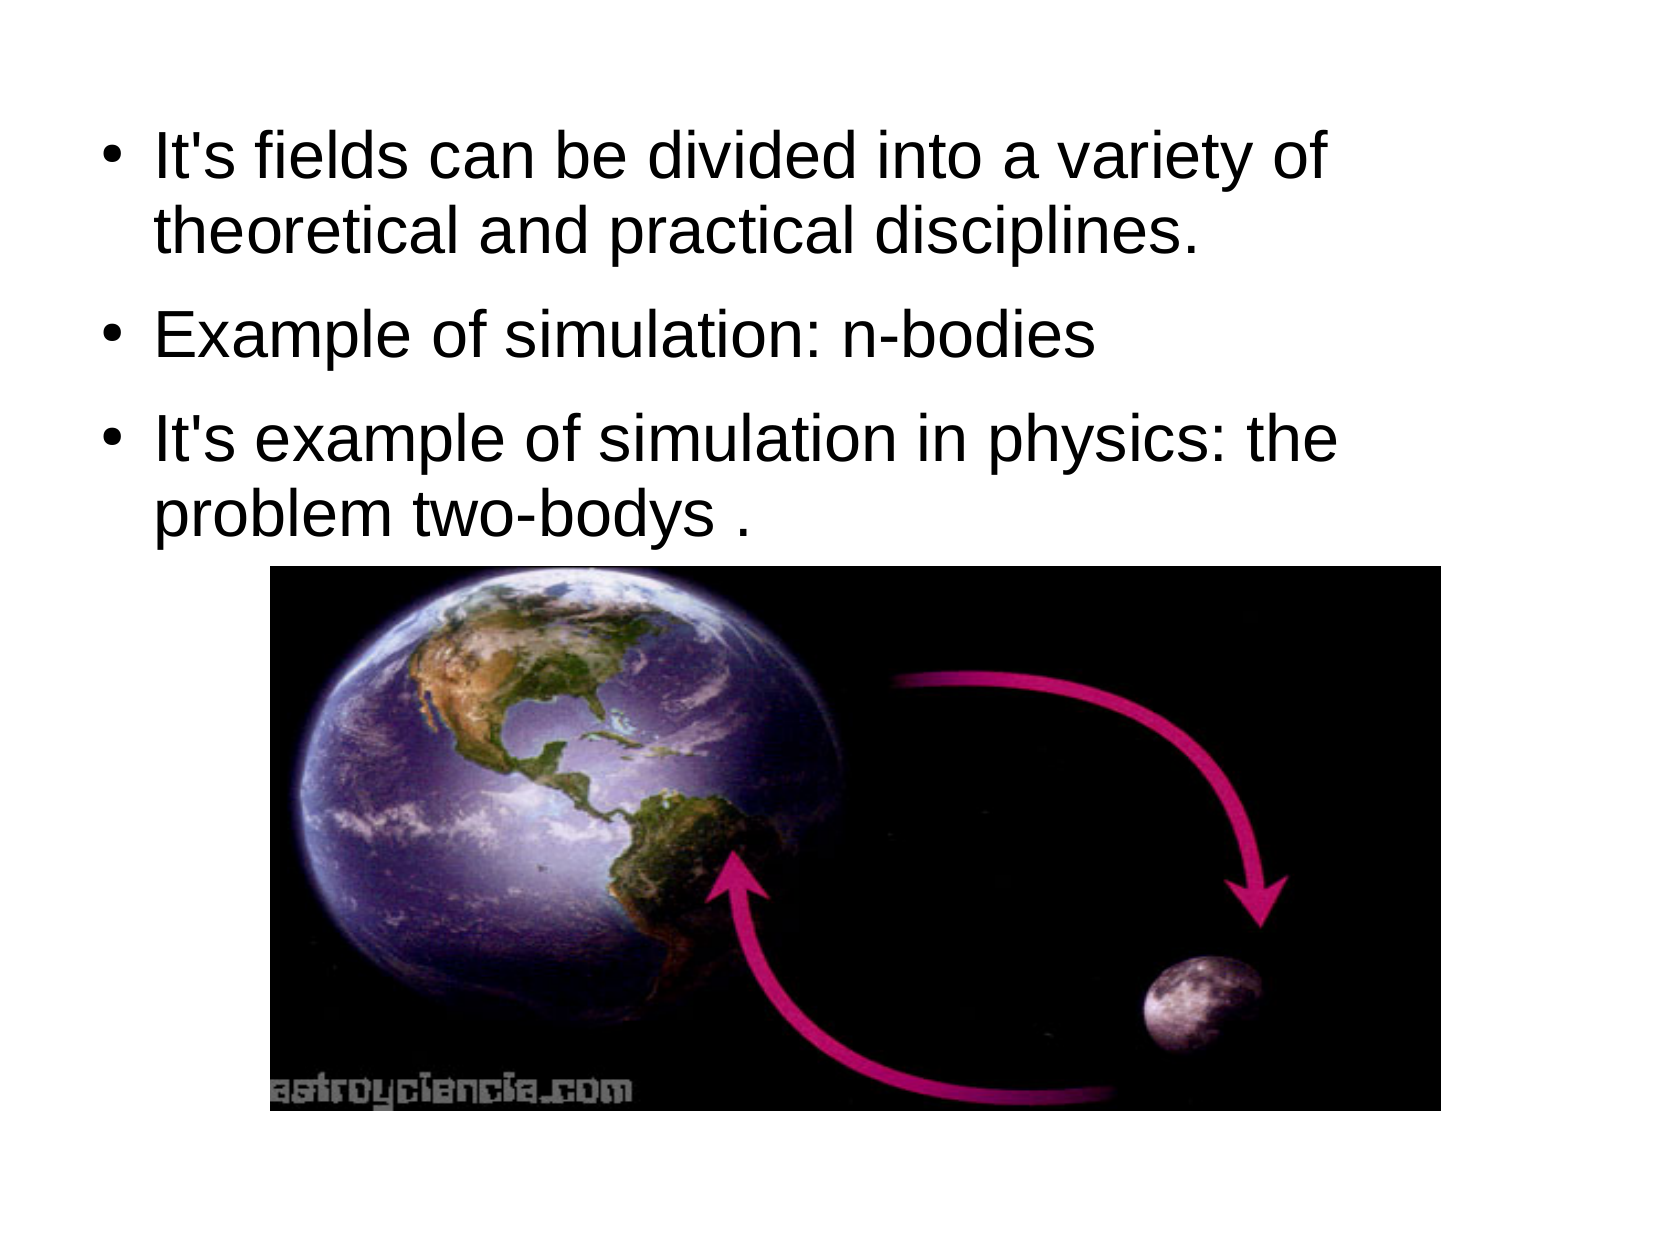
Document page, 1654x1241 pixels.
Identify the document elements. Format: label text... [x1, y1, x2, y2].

picture [270, 566, 1441, 1111]
list It's fields can be divided into a variety of theoretical and practical disciplines. Example of simulation: n-bodies It's example of simulation in physics: the problem two-bodys . [82, 118, 1571, 1134]
